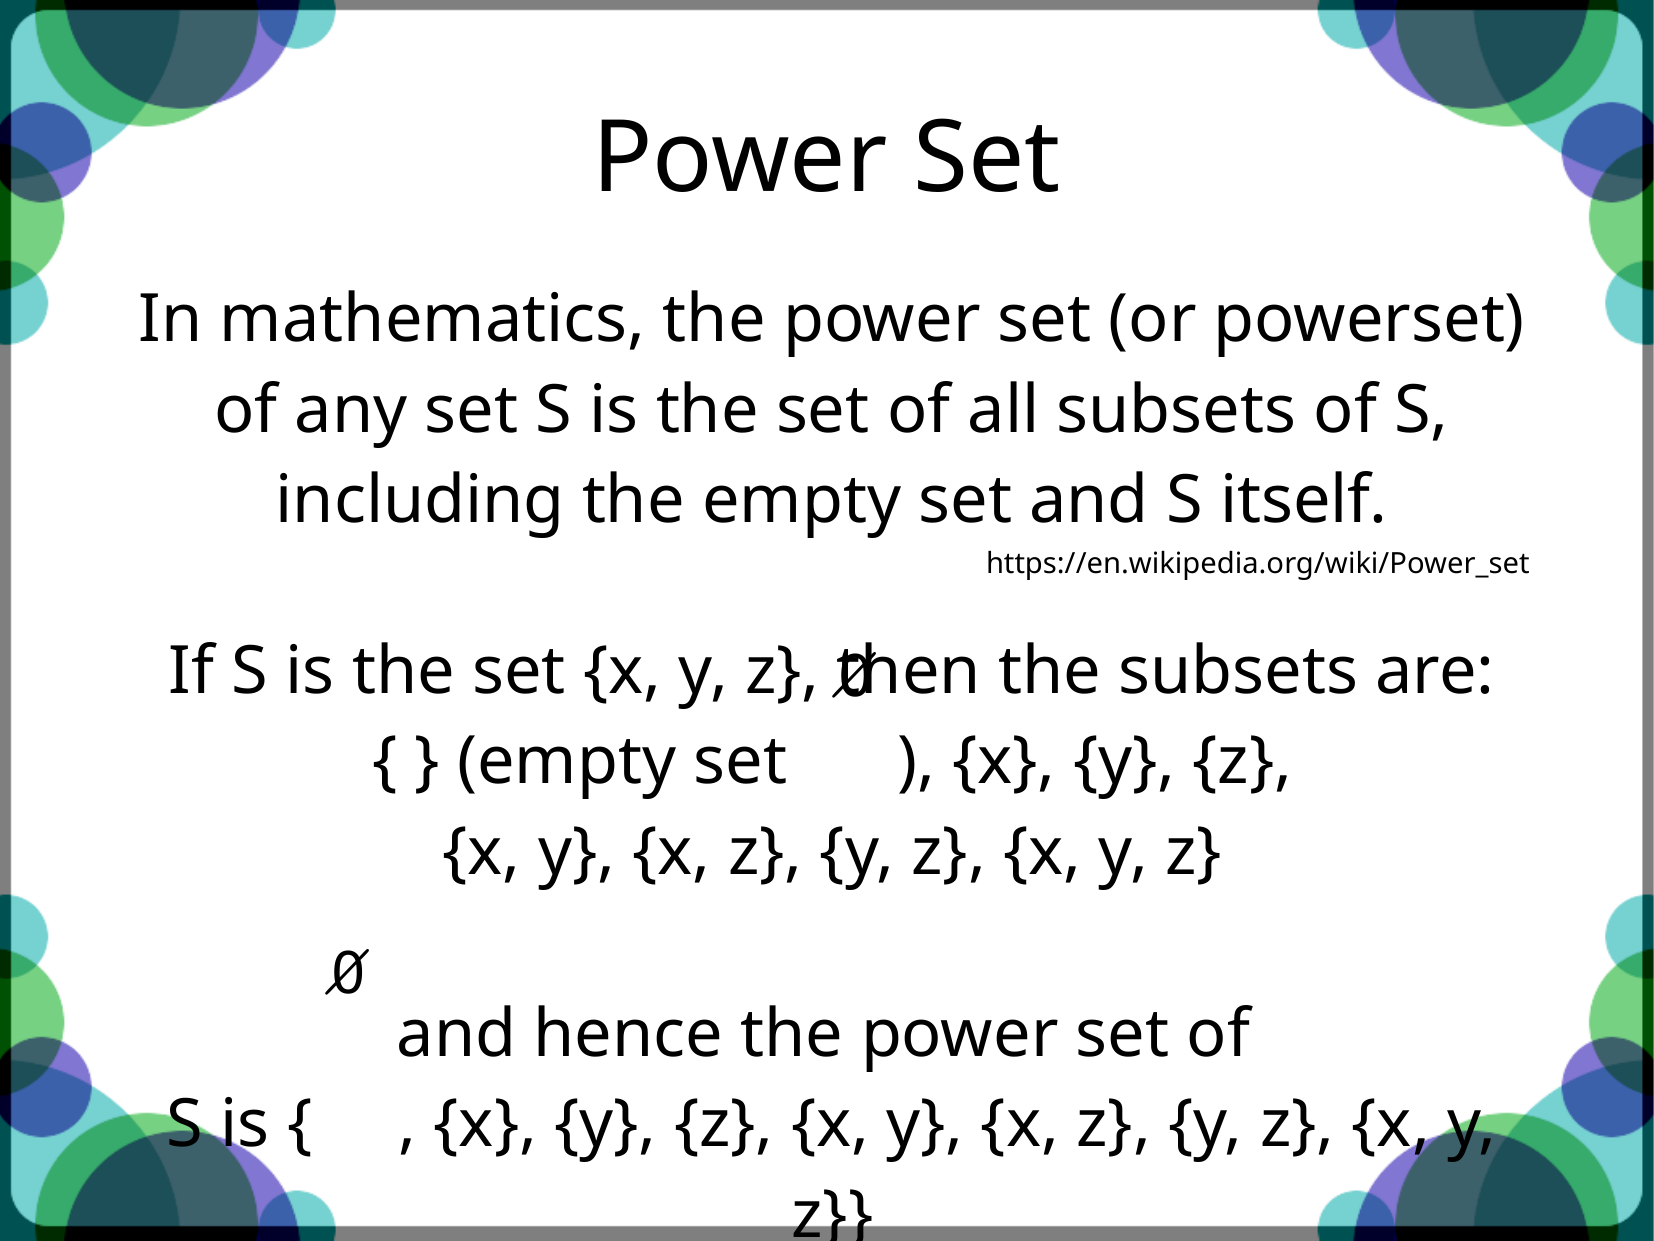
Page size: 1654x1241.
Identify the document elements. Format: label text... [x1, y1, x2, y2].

chart [306, 937, 388, 1011]
title Power Set [82, 49, 1571, 257]
chart [813, 641, 895, 715]
text_box In mathematics, the power set (or powerset) of any set S is the set of all subsets of S, including the empty set and S itself. https://en.wikipedia.org/wiki/Power_set If S is the set {x, y, z}, then the subsets are: { } (empty set ), {x}, {y}, {z}, {x, y}, {x, z}, {y, z}, {x, y, z} and hence the power set of S is { , {x}, {y}, {z}, {x, y}, {x, z}, {y, z}, {x, y, z}} [135, 270, 1531, 1009]
picture [0, 0, 1654, 1241]
